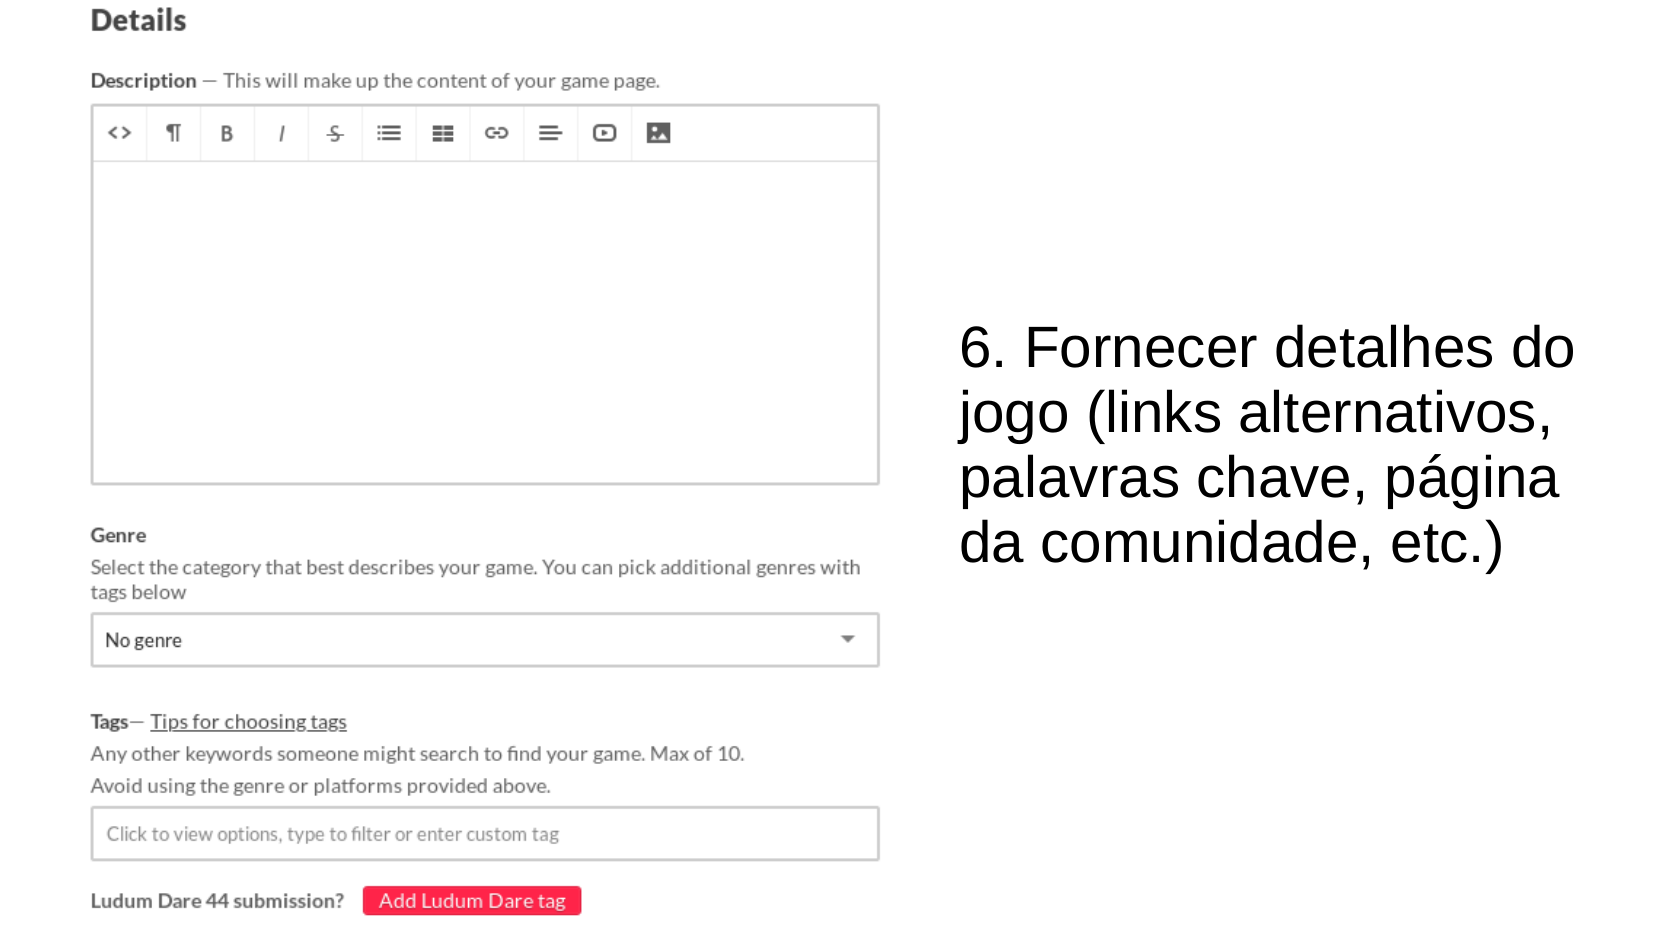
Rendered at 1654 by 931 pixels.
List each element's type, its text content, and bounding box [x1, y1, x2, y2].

text_box 6. Fornecer detalhes do jogo (links alternativos, palavras chave, página da comunidade, etc.) [944, 307, 1642, 582]
picture [85, 0, 886, 931]
